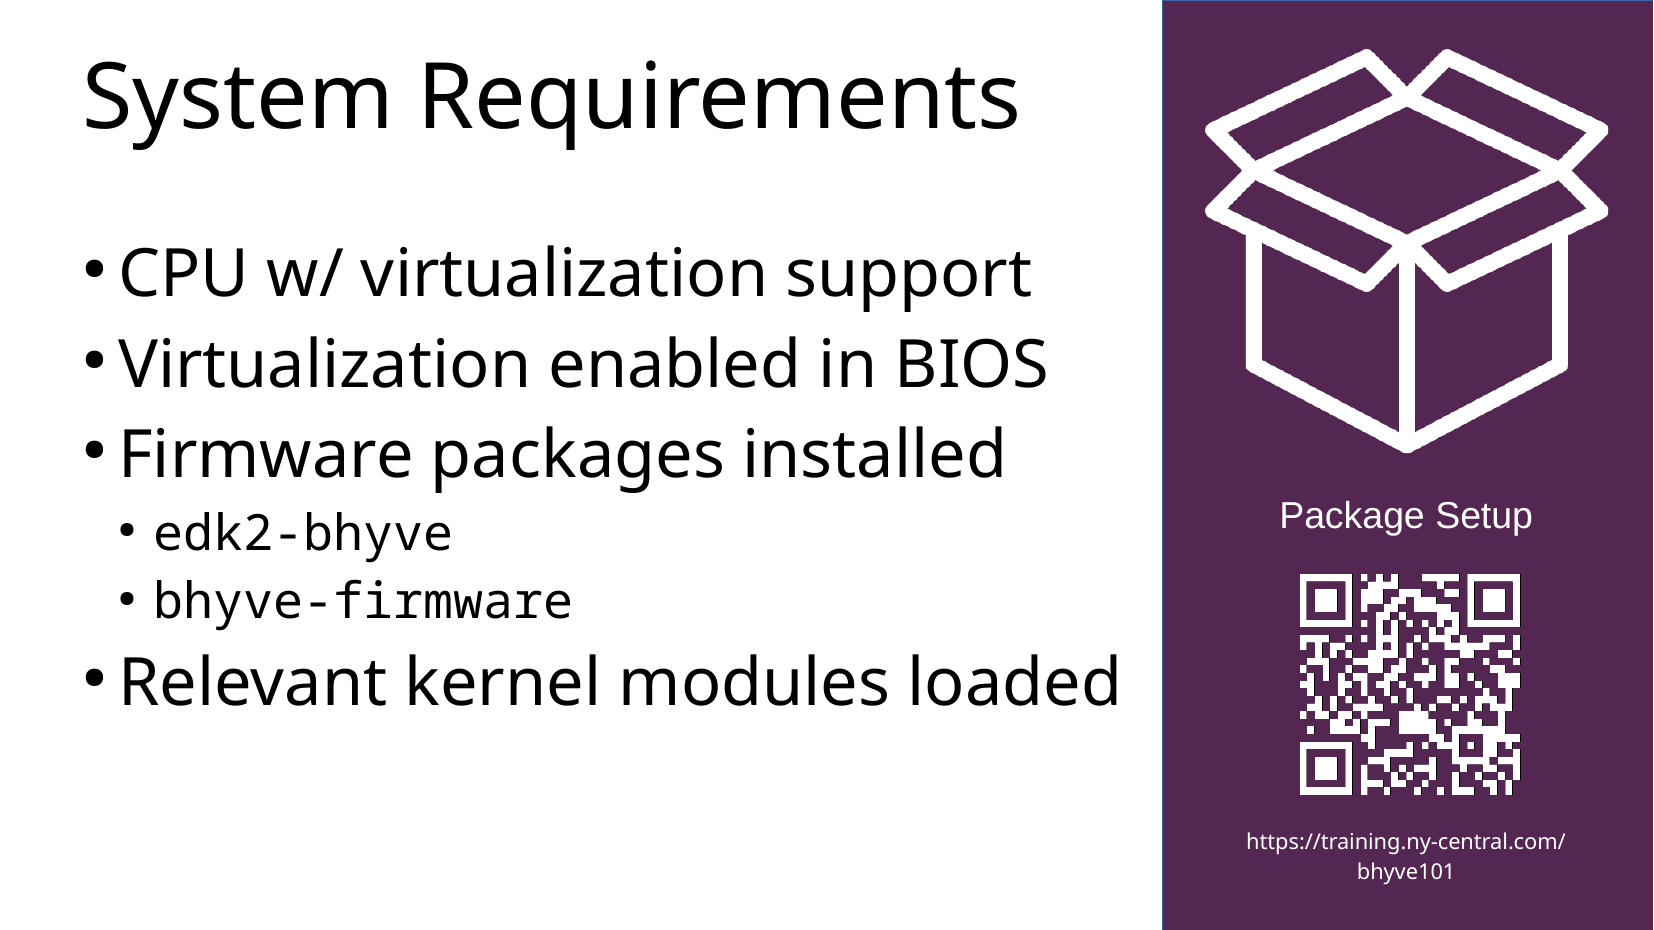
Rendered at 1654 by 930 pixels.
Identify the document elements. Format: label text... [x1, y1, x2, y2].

subtitle CPU w/ virtualization support Virtualization enabled in BIOS Firmware packages installed edk2-bhyve bhyve-firmware Relevant kernel modules loaded [82, 224, 1126, 862]
text_box https://training.ny-central.com/bhyve101 [1200, 819, 1613, 930]
text_box Package Setup [1200, 487, 1613, 638]
picture [1200, 44, 1613, 458]
picture [1268, 543, 1550, 826]
title System Requirements [82, 37, 1571, 150]
text_box [1162, 0, 1653, 930]
